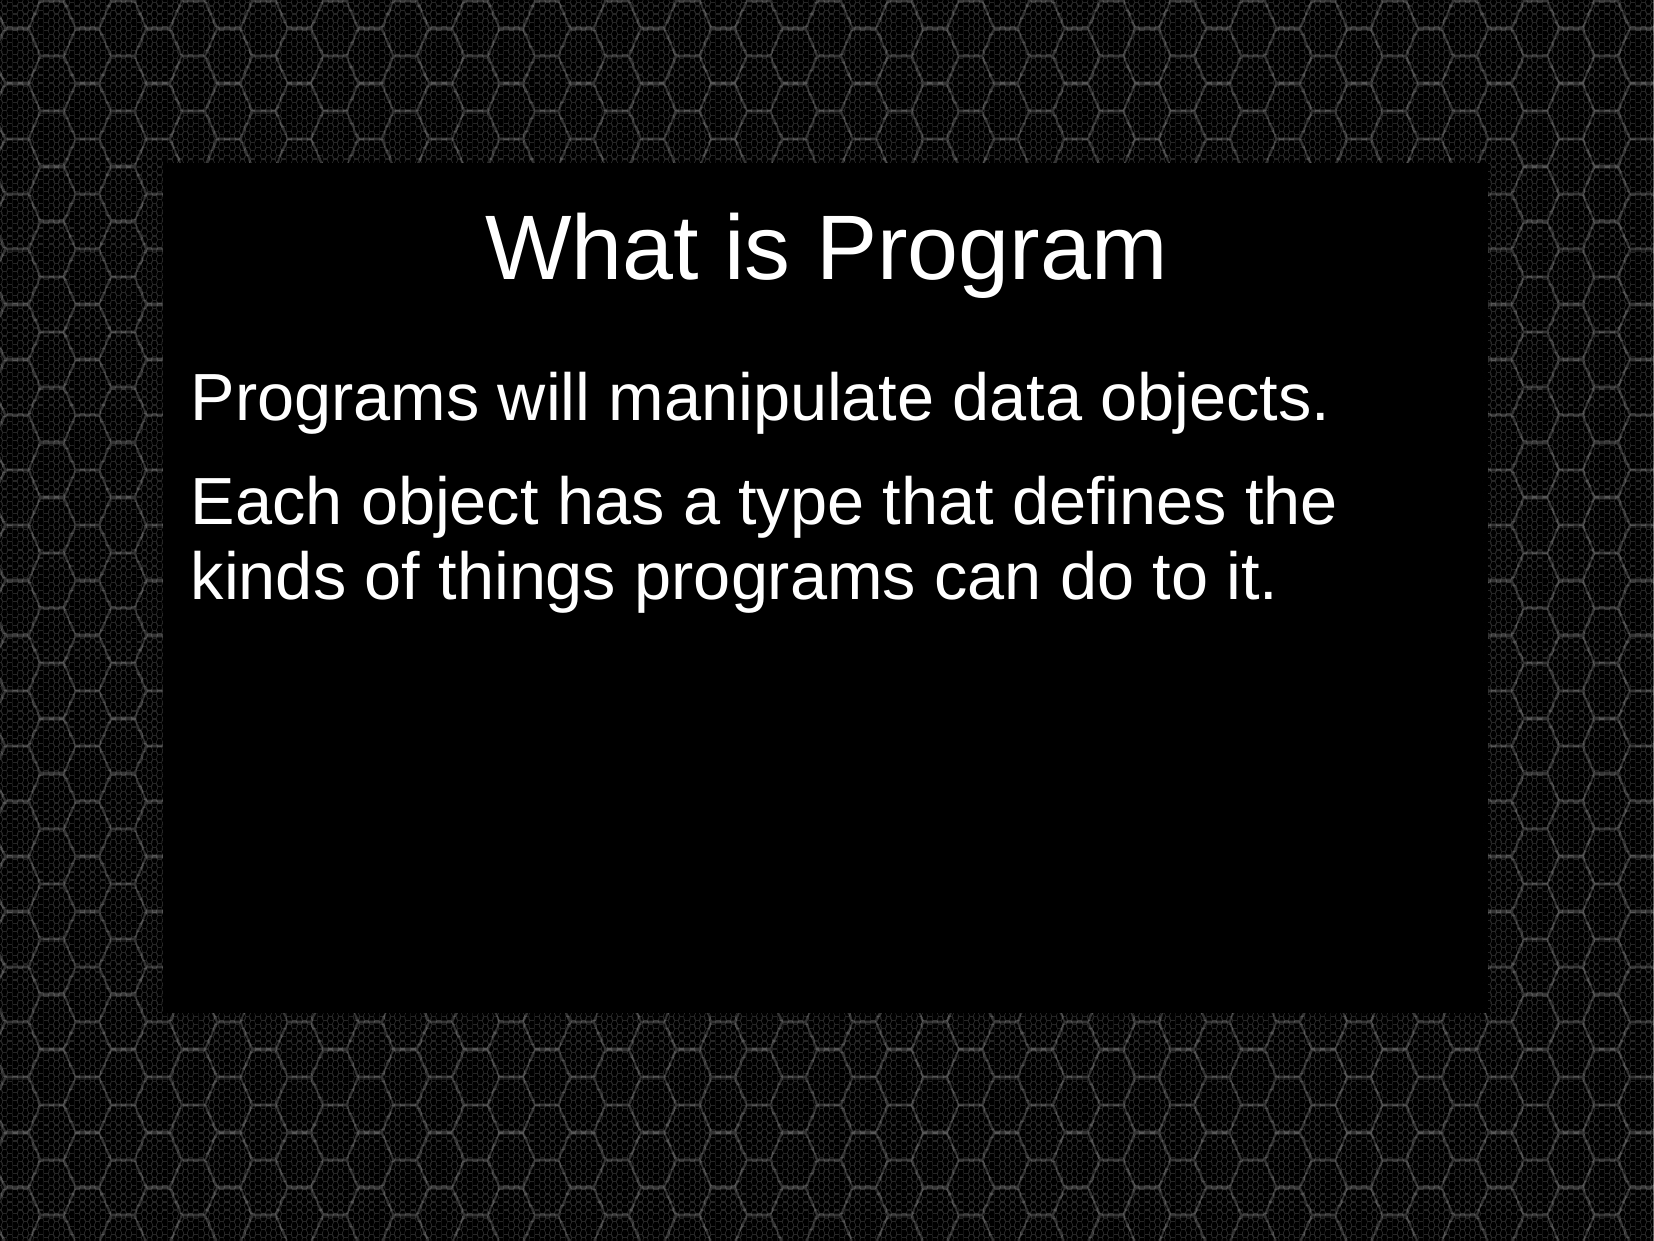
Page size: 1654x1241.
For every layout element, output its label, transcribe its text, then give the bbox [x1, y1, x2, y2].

picture [0, 0, 1654, 1241]
title What is Program [82, 165, 1571, 331]
list Programs will manipulate data objects. Each object has a type that defines the kinds of things programs can do to it. [120, 360, 1501, 1010]
